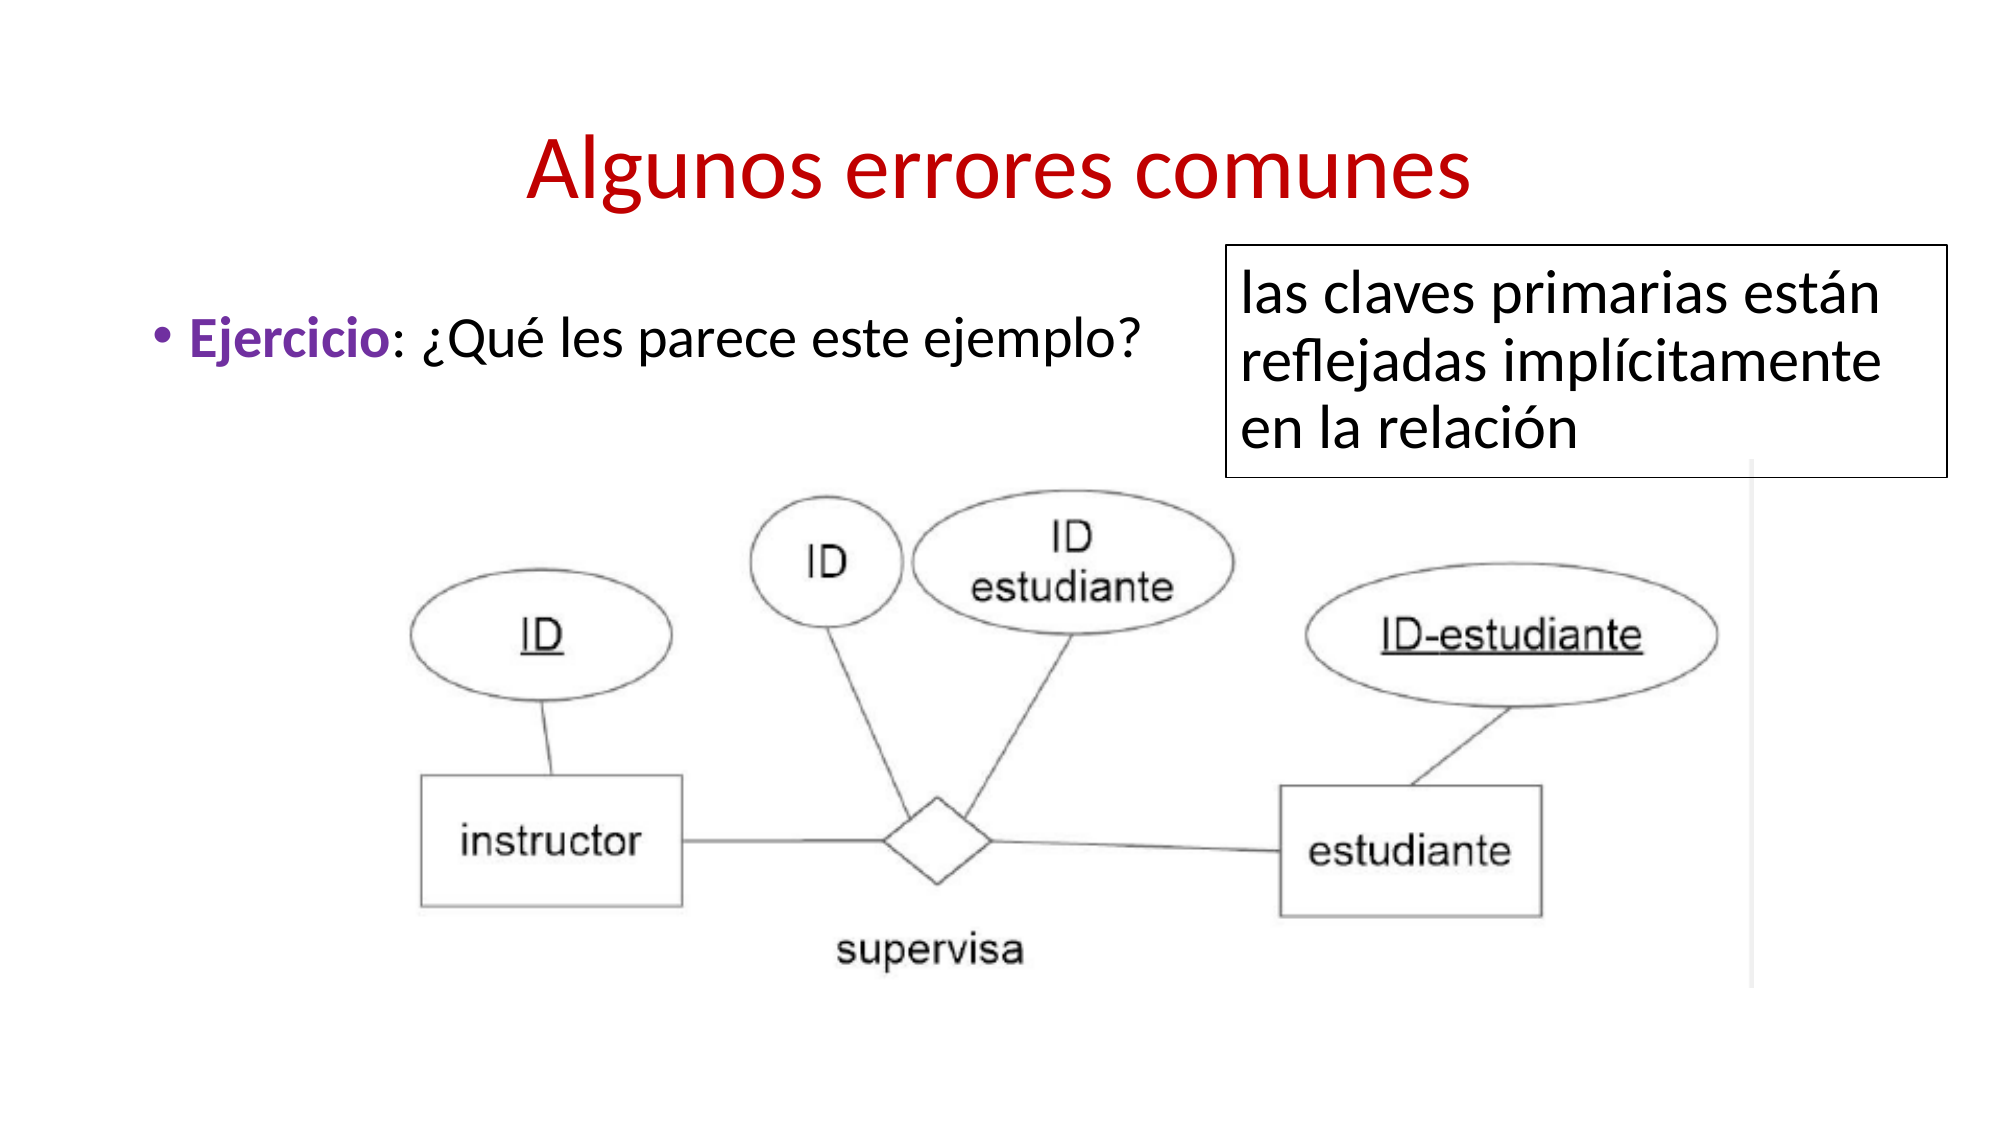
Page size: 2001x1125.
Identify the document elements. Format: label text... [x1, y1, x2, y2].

title Algunos errores comunes [137, 59, 1863, 278]
list Ejercicio: ¿Qué les parece este ejemplo? [137, 299, 1225, 438]
text_box las claves primarias están reflejadas implícitamente en la relación [1225, 245, 1948, 478]
picture [375, 459, 1754, 988]
